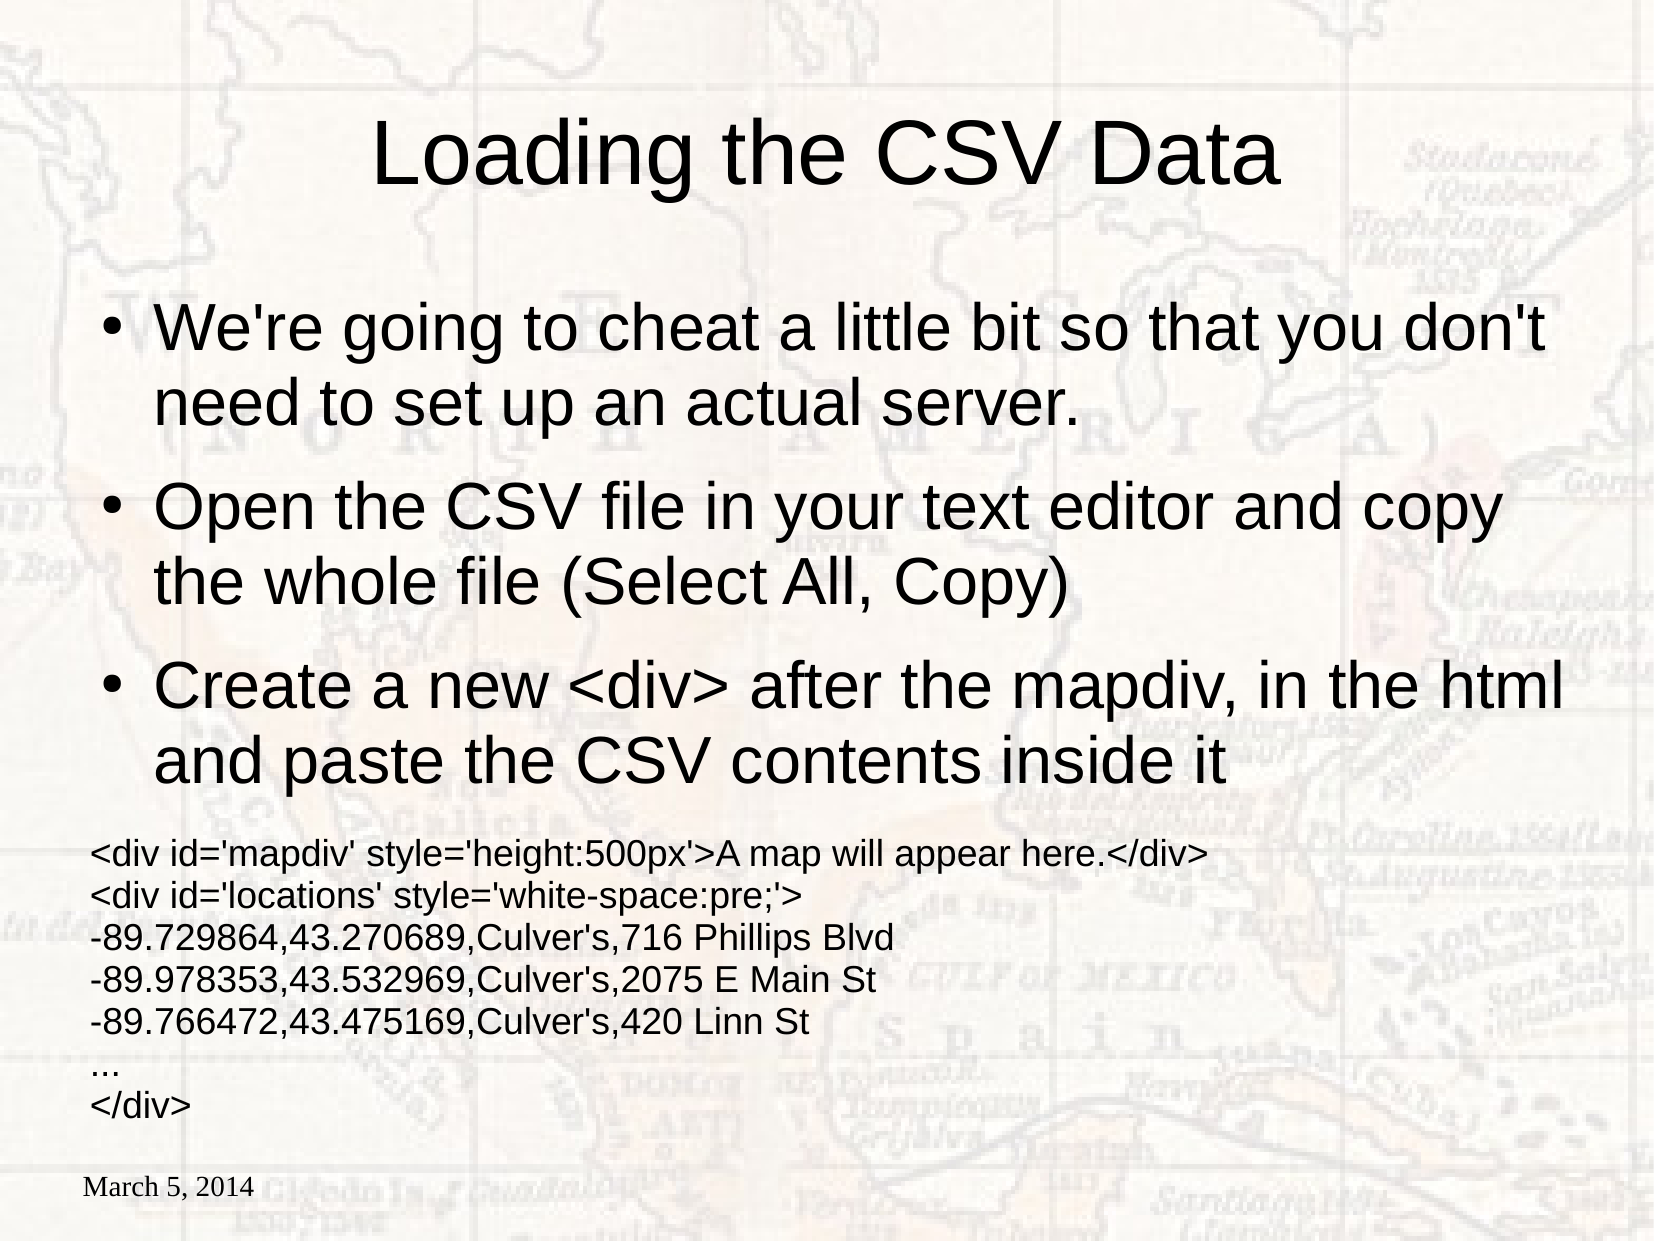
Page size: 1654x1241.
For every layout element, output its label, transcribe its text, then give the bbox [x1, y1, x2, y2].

picture [0, 0, 1654, 1241]
title Loading the CSV Data [82, 49, 1571, 257]
text_box <div id='mapdiv' style='height:500px'>A map will appear here.</div> <div id='locations' style='white-space:pre;'> -89.729864,43.270689,Culver's,716 Phillips Blvd -89.978353,43.532969,Culver's,2075 E Main St -89.766472,43.475169,Culver's,420 Linn St ... </div> [75, 825, 1591, 1134]
list We're going to cheat a little bit so that you don't need to set up an actual server. Open the CSV file in your text editor and copy the whole file (Select All, Copy) Create a new <div> after the mapdiv, in the html and paste the CSV contents inside it [82, 290, 1571, 811]
